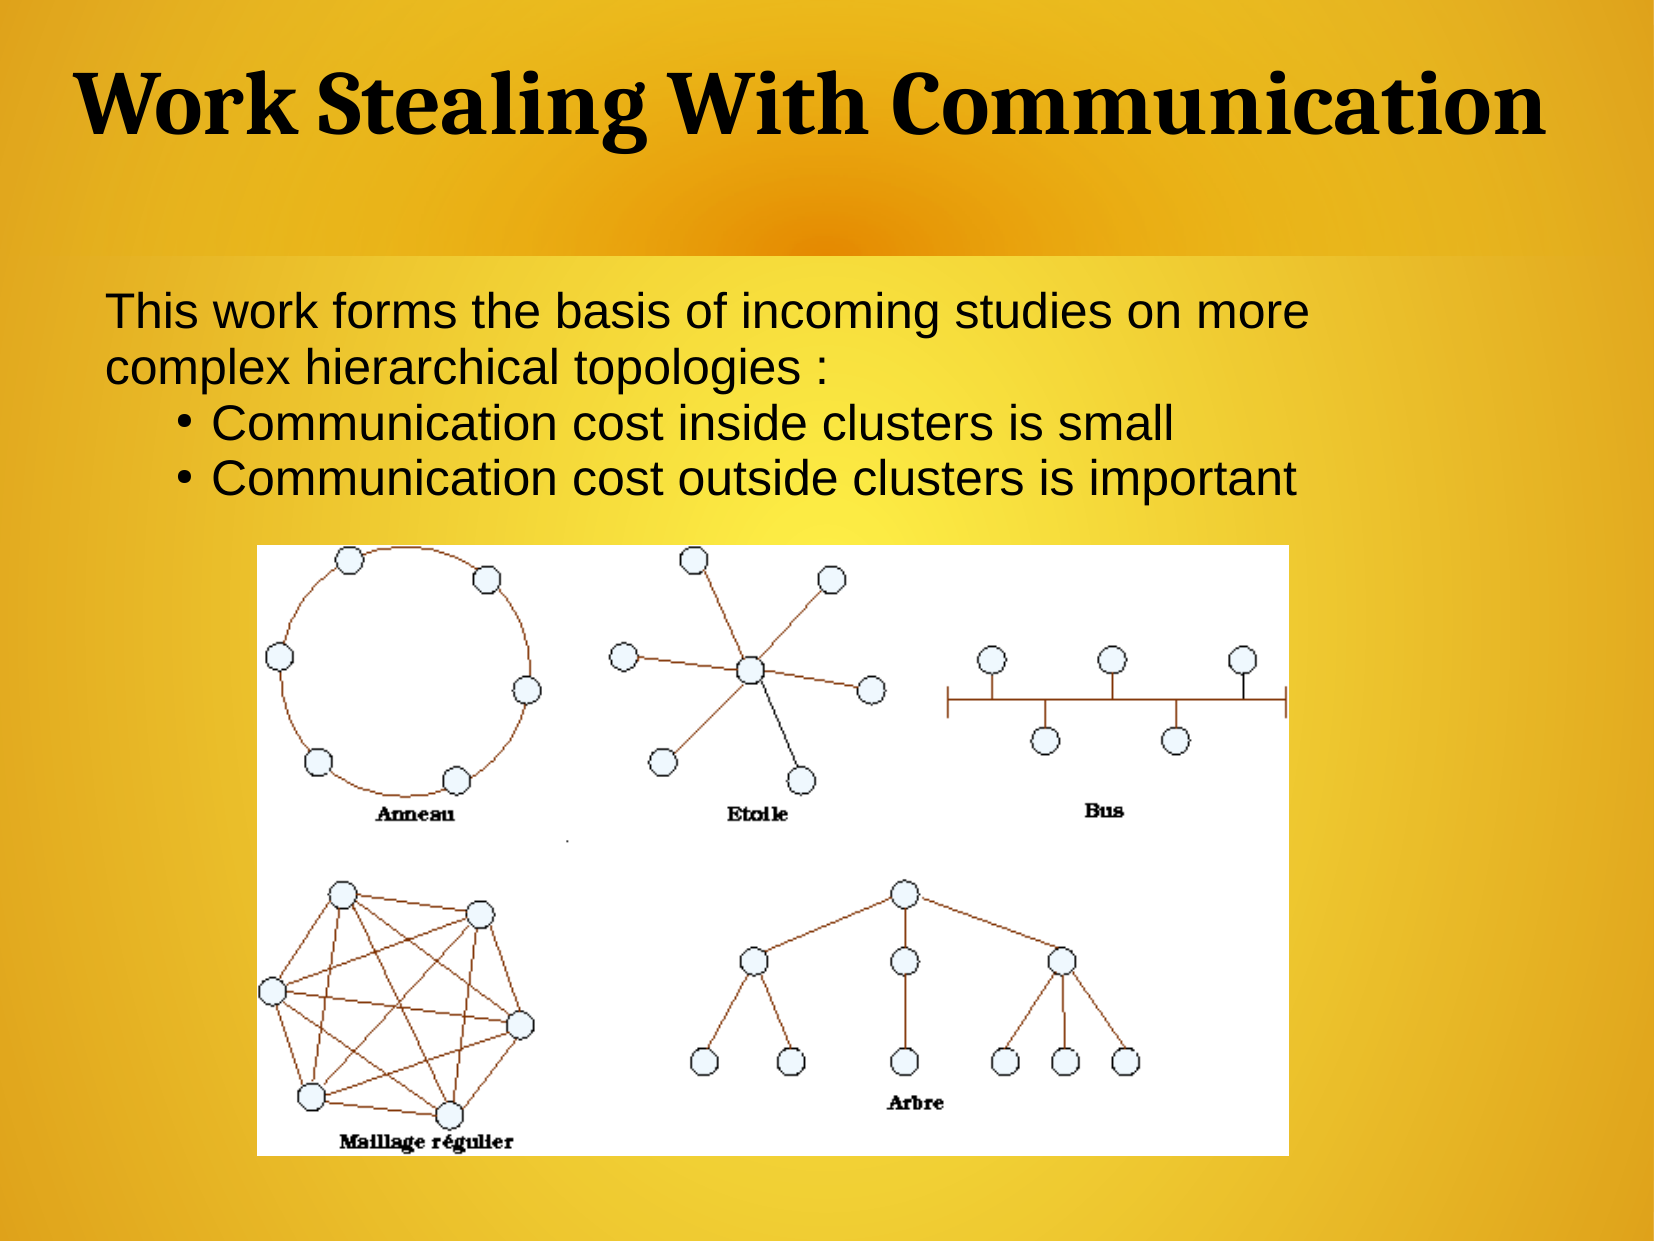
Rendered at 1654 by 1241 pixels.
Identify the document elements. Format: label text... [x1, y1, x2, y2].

text_box Work Stealing With Communication [58, 45, 1591, 168]
picture [257, 545, 1289, 1156]
text_box This work forms the basis of incoming studies on more complex hierarchical topologies : Communication cost inside clusters is small Communication cost outside clusters is important [90, 275, 1441, 514]
